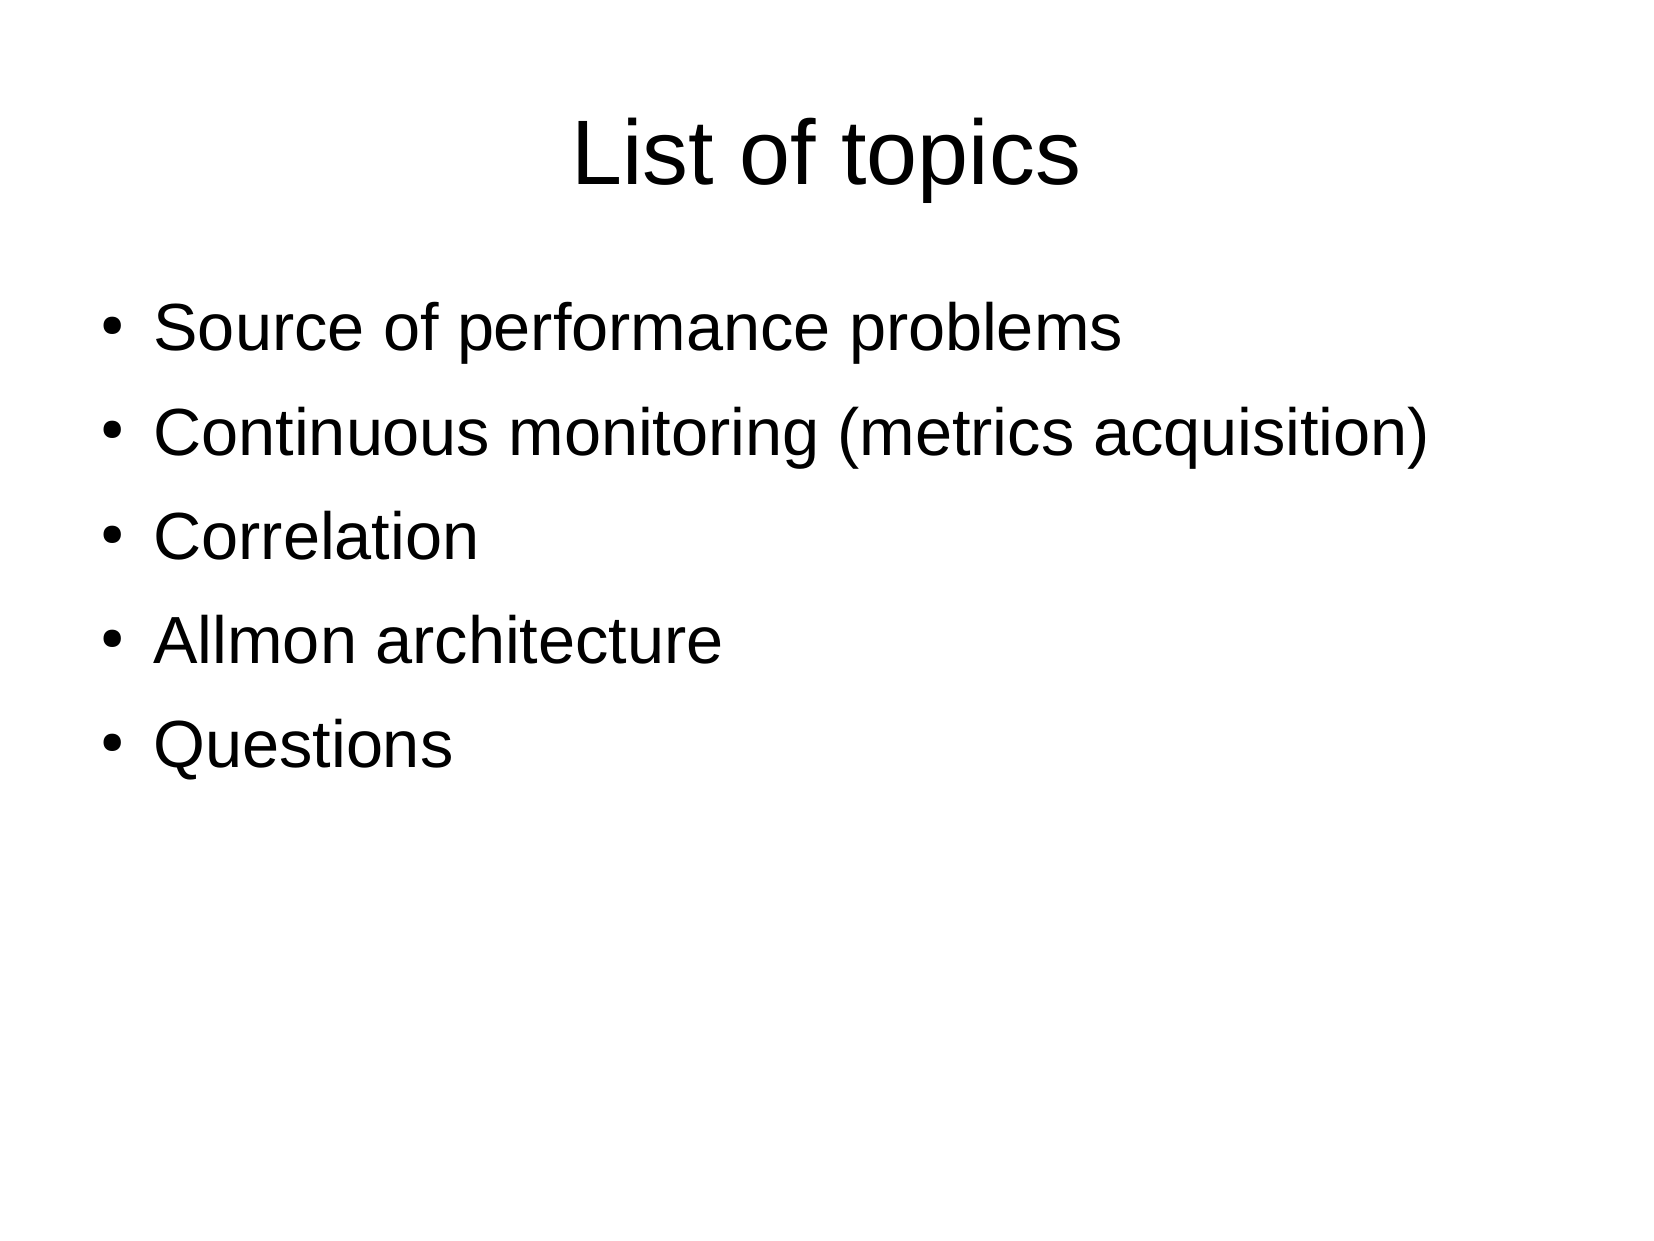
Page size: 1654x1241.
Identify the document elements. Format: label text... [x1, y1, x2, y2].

title List of topics [82, 56, 1571, 250]
list Source of performance problems Continuous monitoring (metrics acquisition) Correlation Allmon architecture Questions [82, 290, 1571, 1094]
